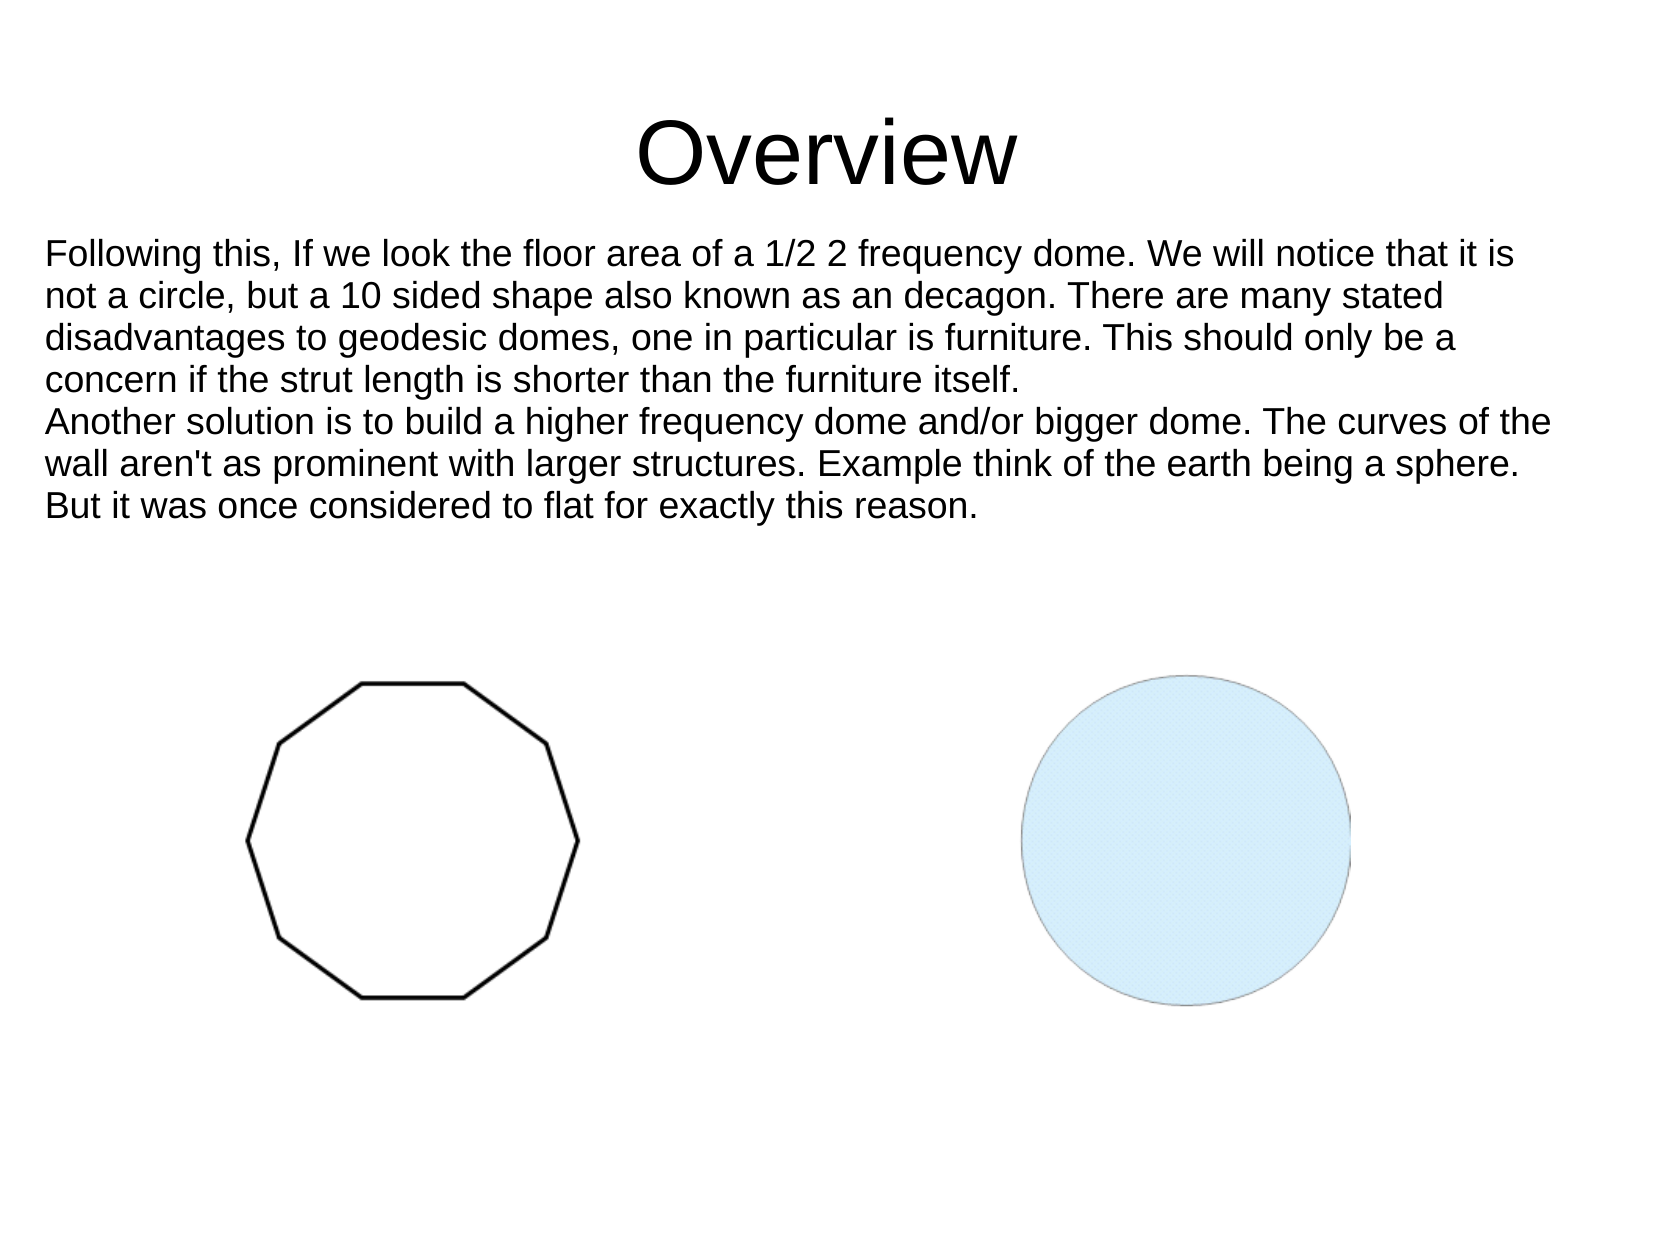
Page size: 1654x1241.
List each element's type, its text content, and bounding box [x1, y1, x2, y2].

title Overview [82, 49, 1571, 225]
text_box Following this, If we look the floor area of a 1/2 2 frequency dome. We will notice that it is not a circle, but a 10 sided shape also known as an decagon. There are many stated disadvantages to geodesic domes, one in particular is furniture. This should only be a concern if the strut length is shorter than the furniture itself. Another solution is to build a higher frequency dome and/or bigger dome. The curves of the wall aren't as prominent with larger structures. Example think of the earth being a sphere. But it was once considered to flat for exactly this reason. [30, 225, 1591, 535]
picture [241, 669, 1351, 1014]
